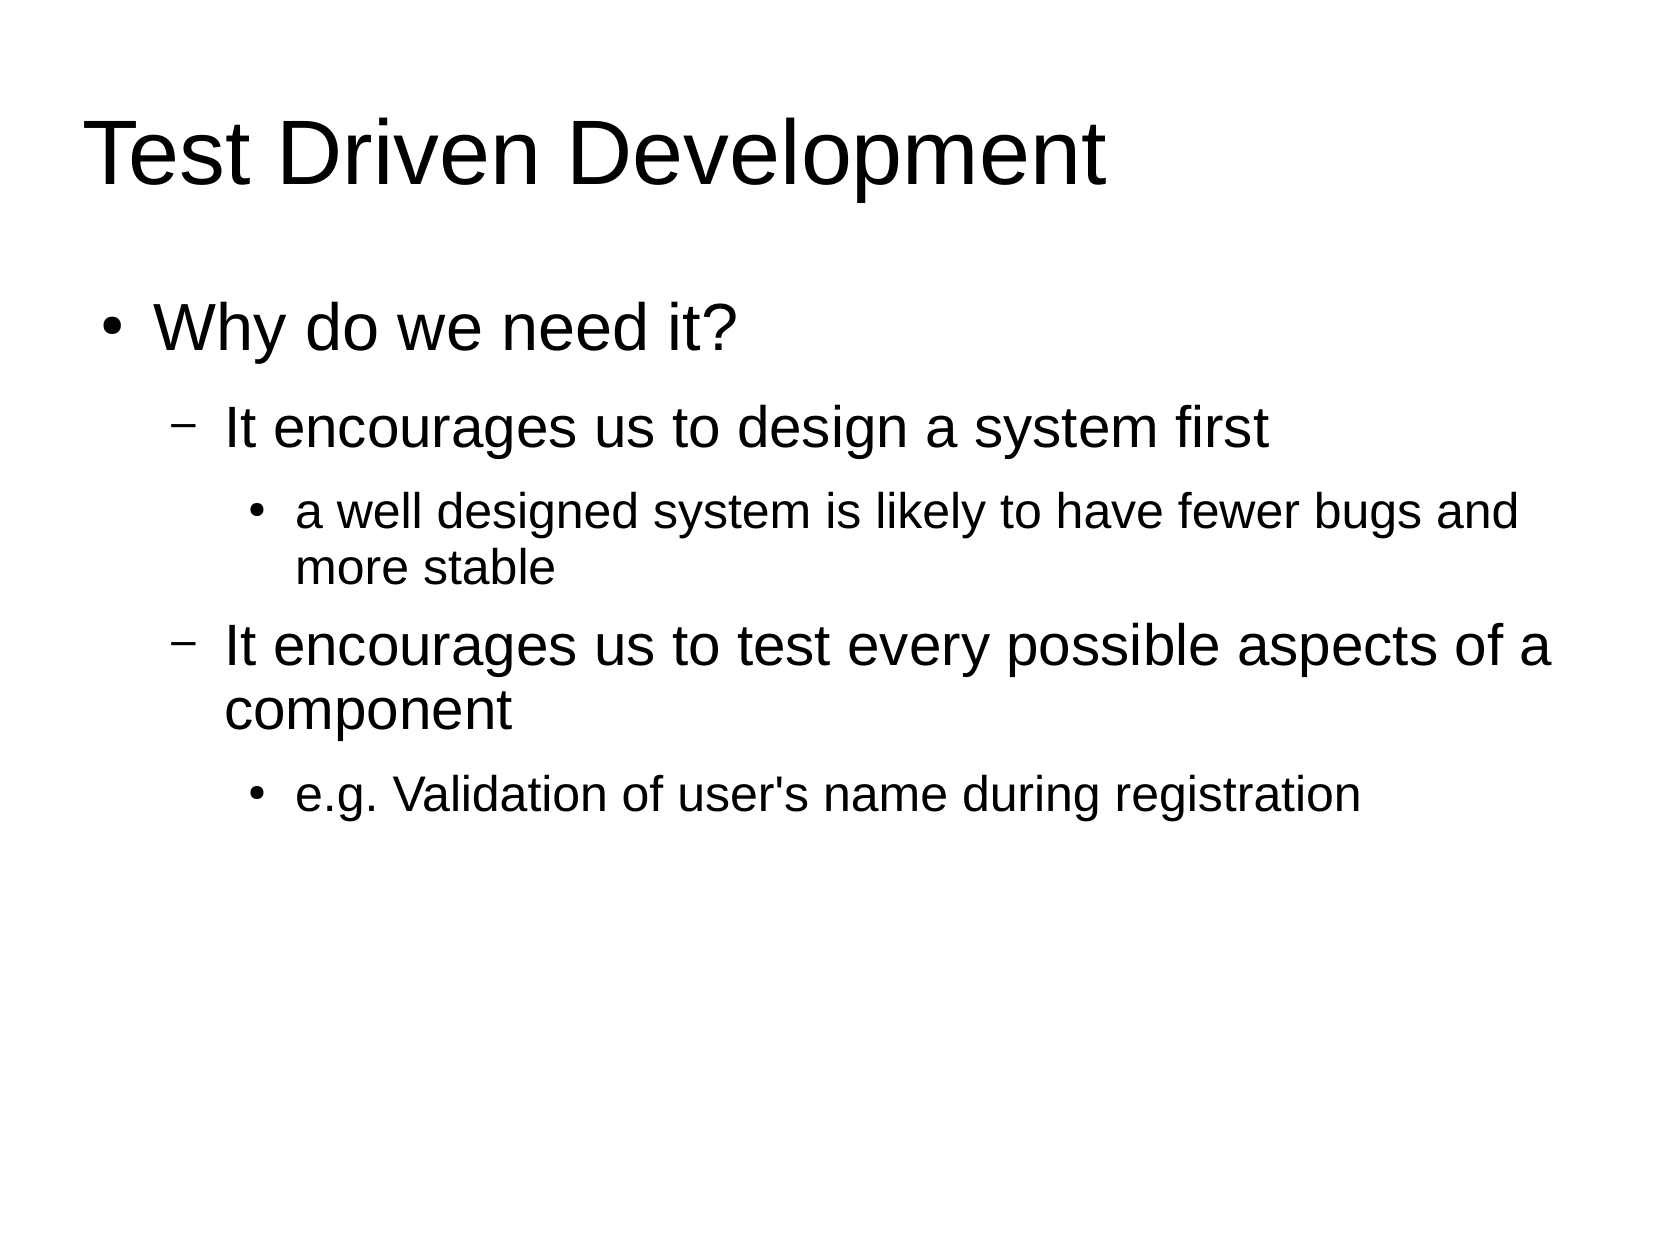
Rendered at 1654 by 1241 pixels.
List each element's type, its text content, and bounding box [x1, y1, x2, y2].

list Why do we need it? It encourages us to design a system first a well designed system is likely to have fewer bugs and more stable It encourages us to test every possible aspects of a component e.g. Validation of user's name during registration [82, 290, 1571, 1010]
title Test Driven Development [82, 49, 1571, 257]
